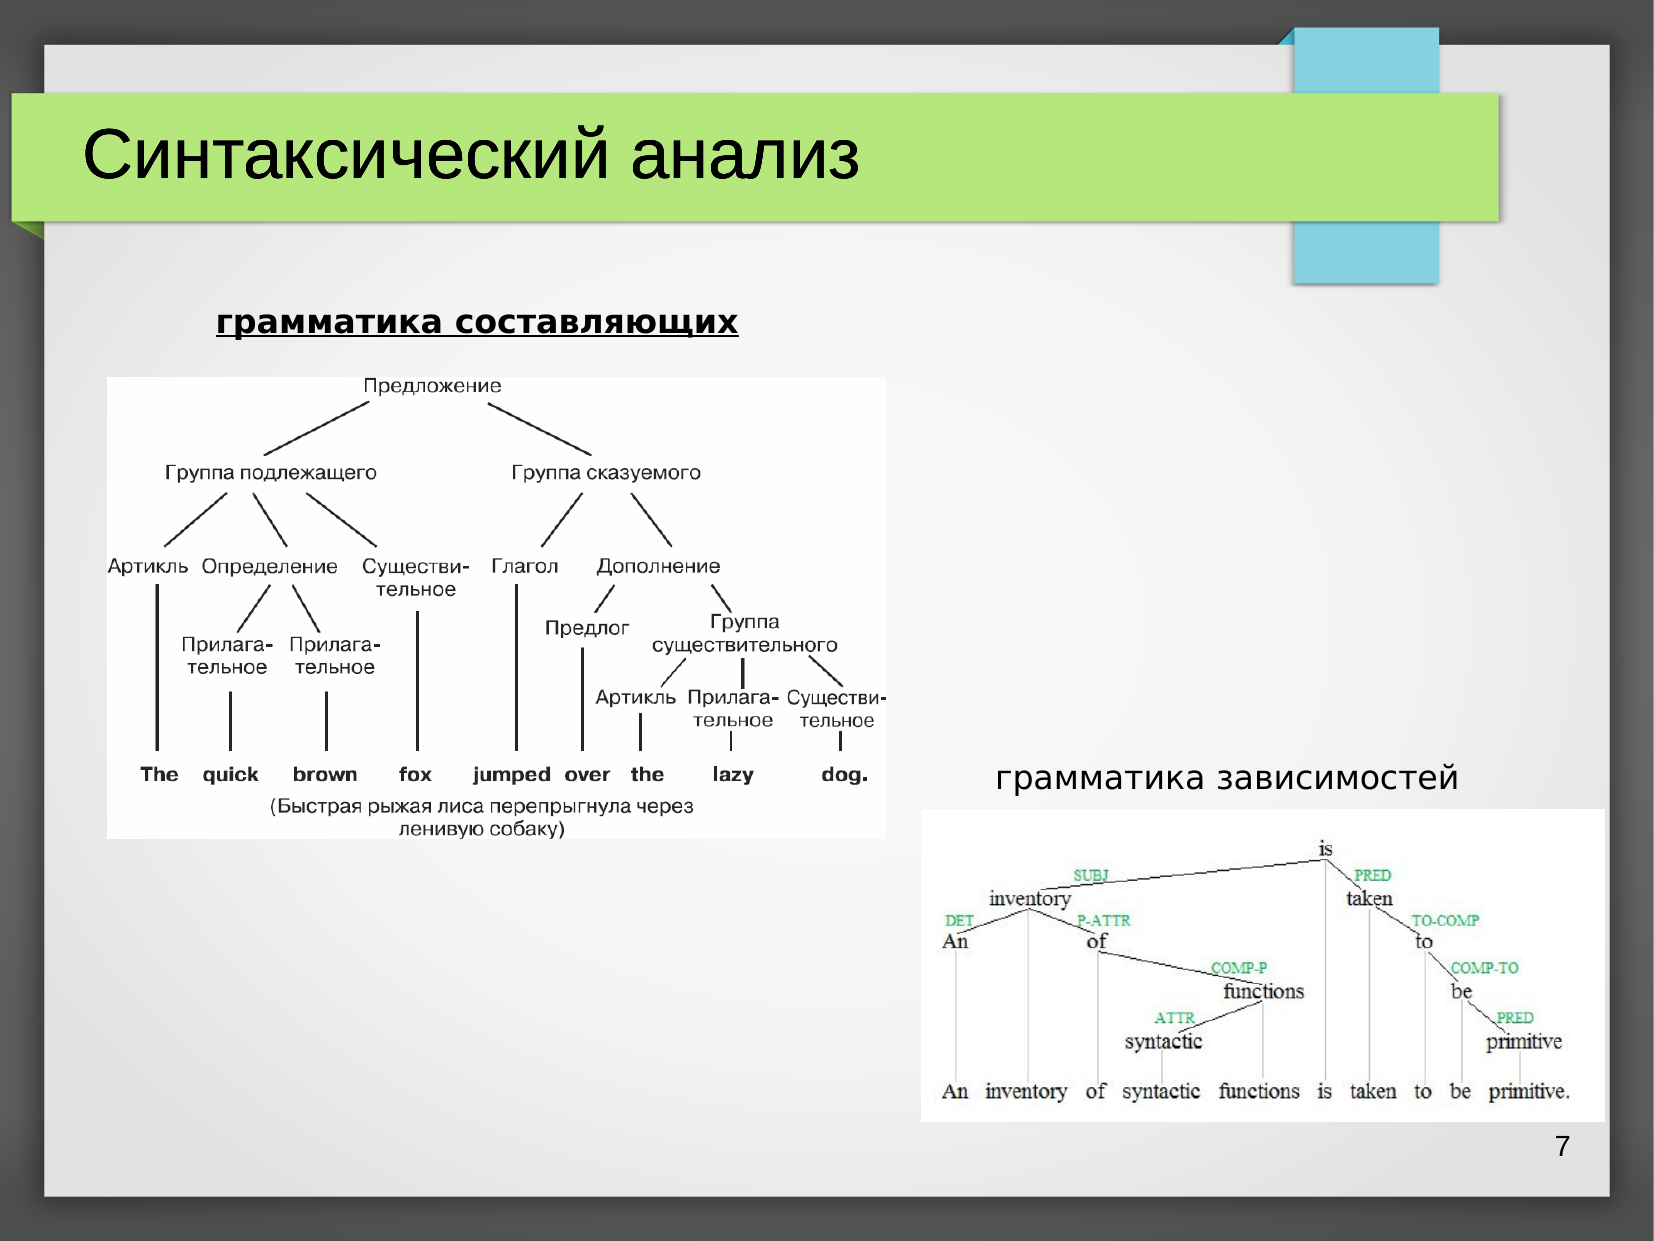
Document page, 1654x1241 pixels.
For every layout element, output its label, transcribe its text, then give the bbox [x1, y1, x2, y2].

text_box грамматика составляющих [200, 295, 839, 367]
title Синтаксический анализ [82, 114, 993, 194]
picture [0, 0, 1654, 1241]
text_box грамматика зависимостей [980, 751, 1560, 809]
